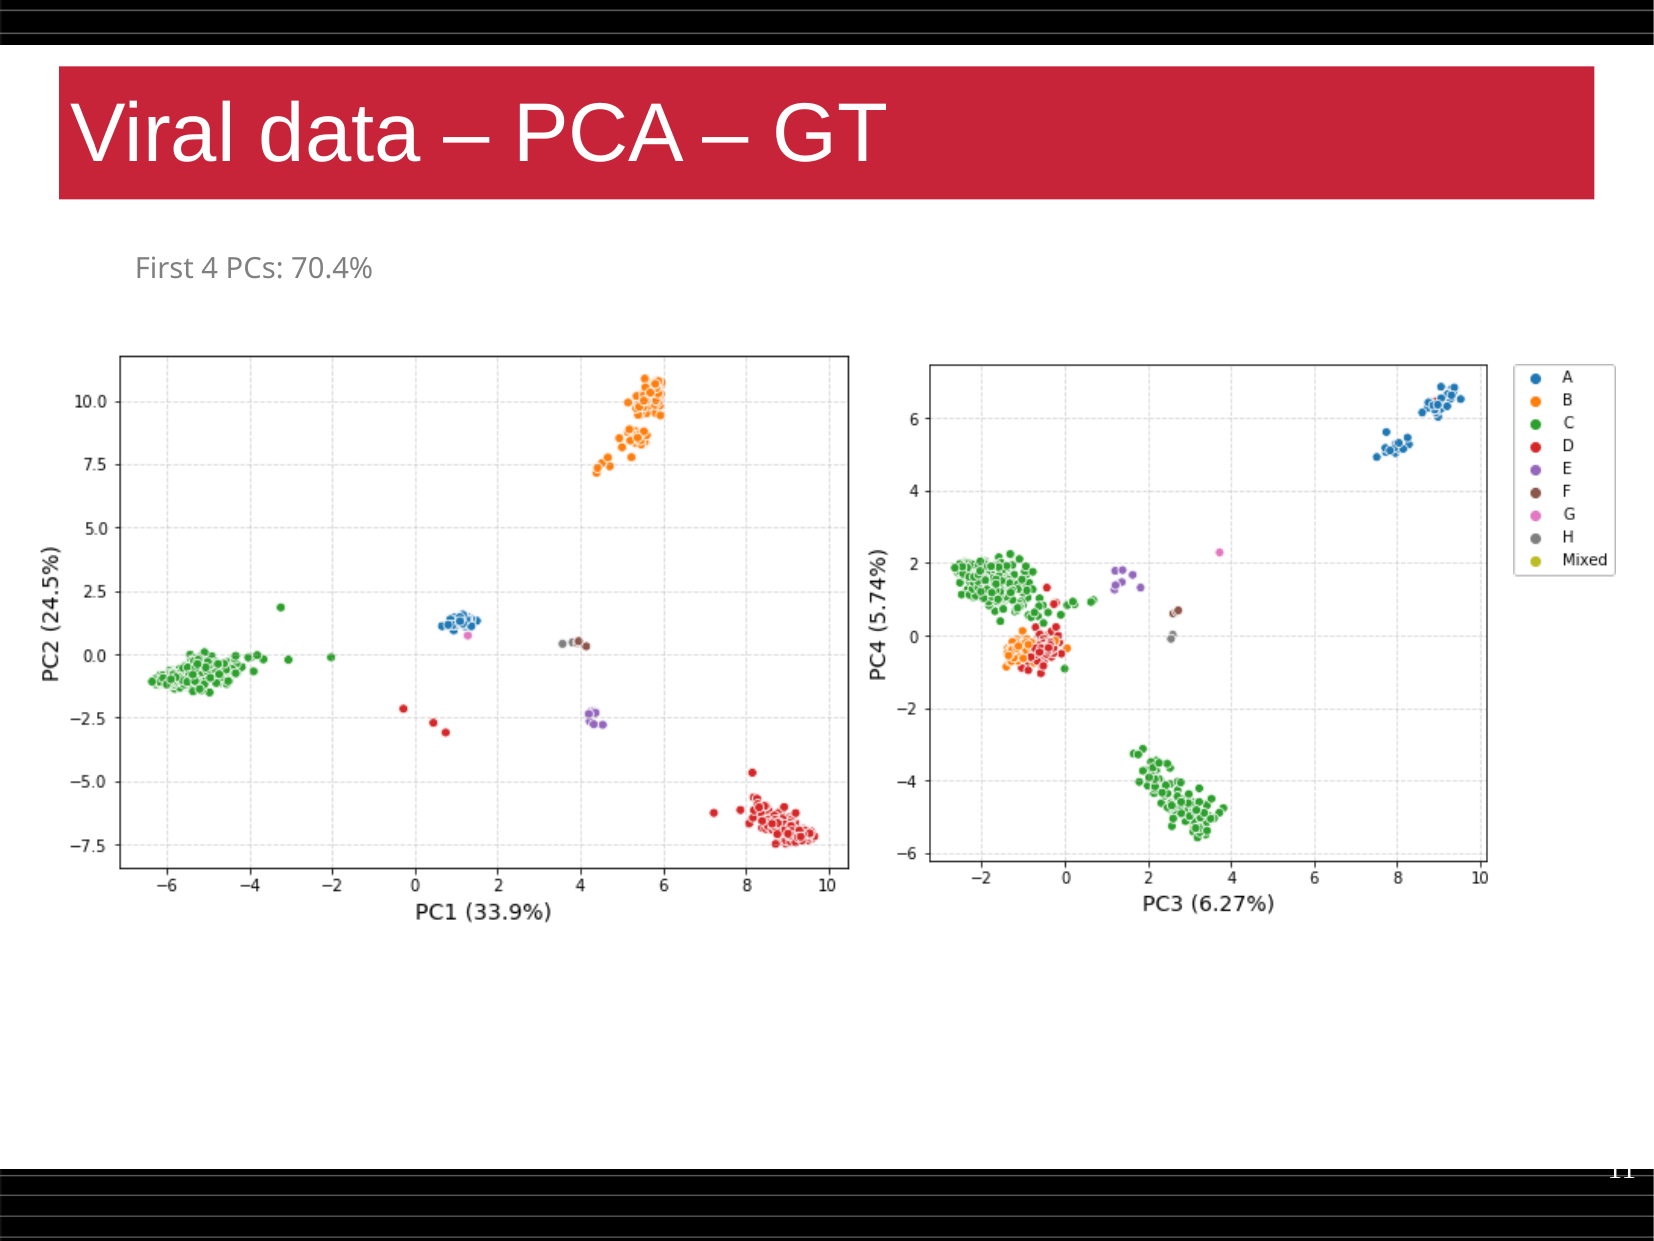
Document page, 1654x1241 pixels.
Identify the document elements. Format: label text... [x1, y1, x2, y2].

picture [30, 345, 1625, 935]
text_box First 4 PCs: 70.4% [120, 240, 646, 290]
picture [0, 0, 1654, 45]
picture [0, 1169, 1654, 1241]
title Viral data – PCA – GT [59, 66, 1595, 200]
